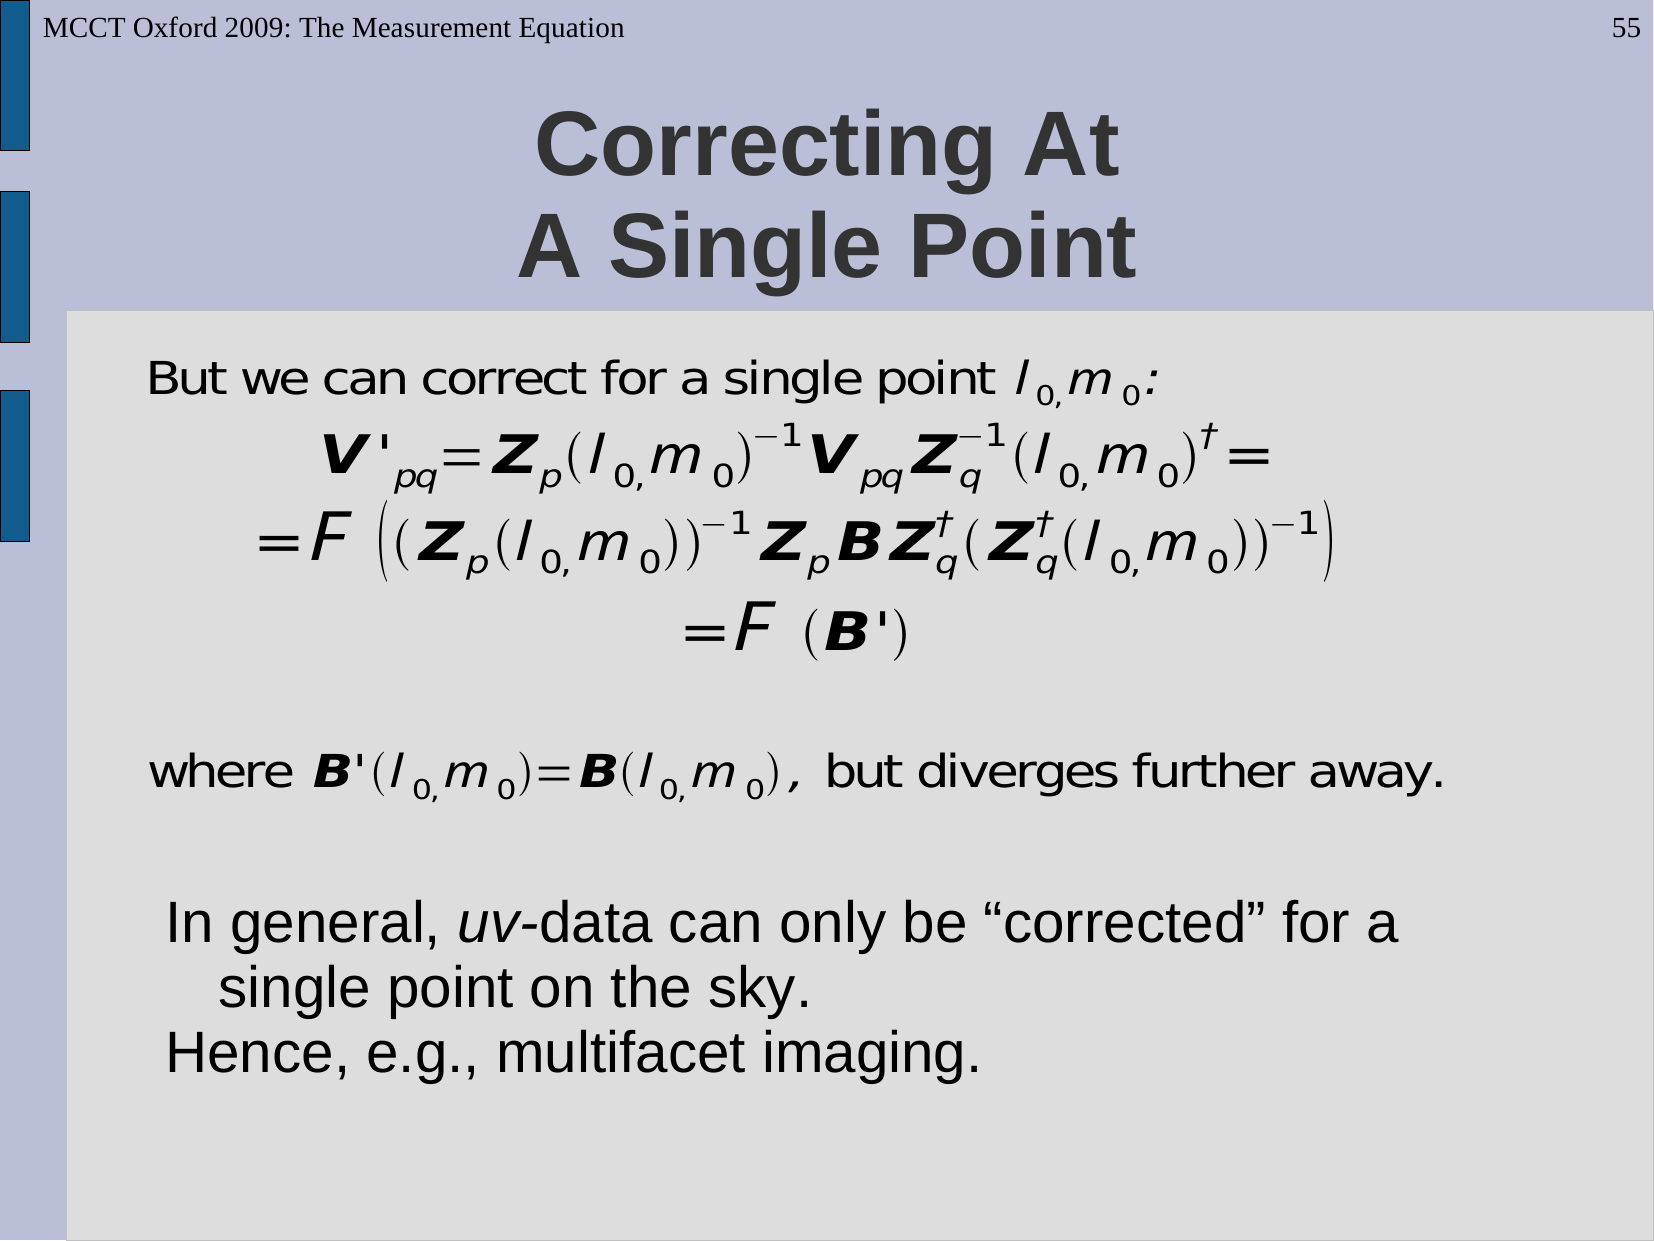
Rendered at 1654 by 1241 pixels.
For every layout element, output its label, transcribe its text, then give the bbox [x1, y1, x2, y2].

chart [139, 344, 1452, 806]
title Correcting At A Single Point [121, 87, 1534, 302]
list In general, uv-data can only be “corrected” for a single point on the sky. Hence, e.g., multifacet imaging. [147, 889, 1560, 1093]
